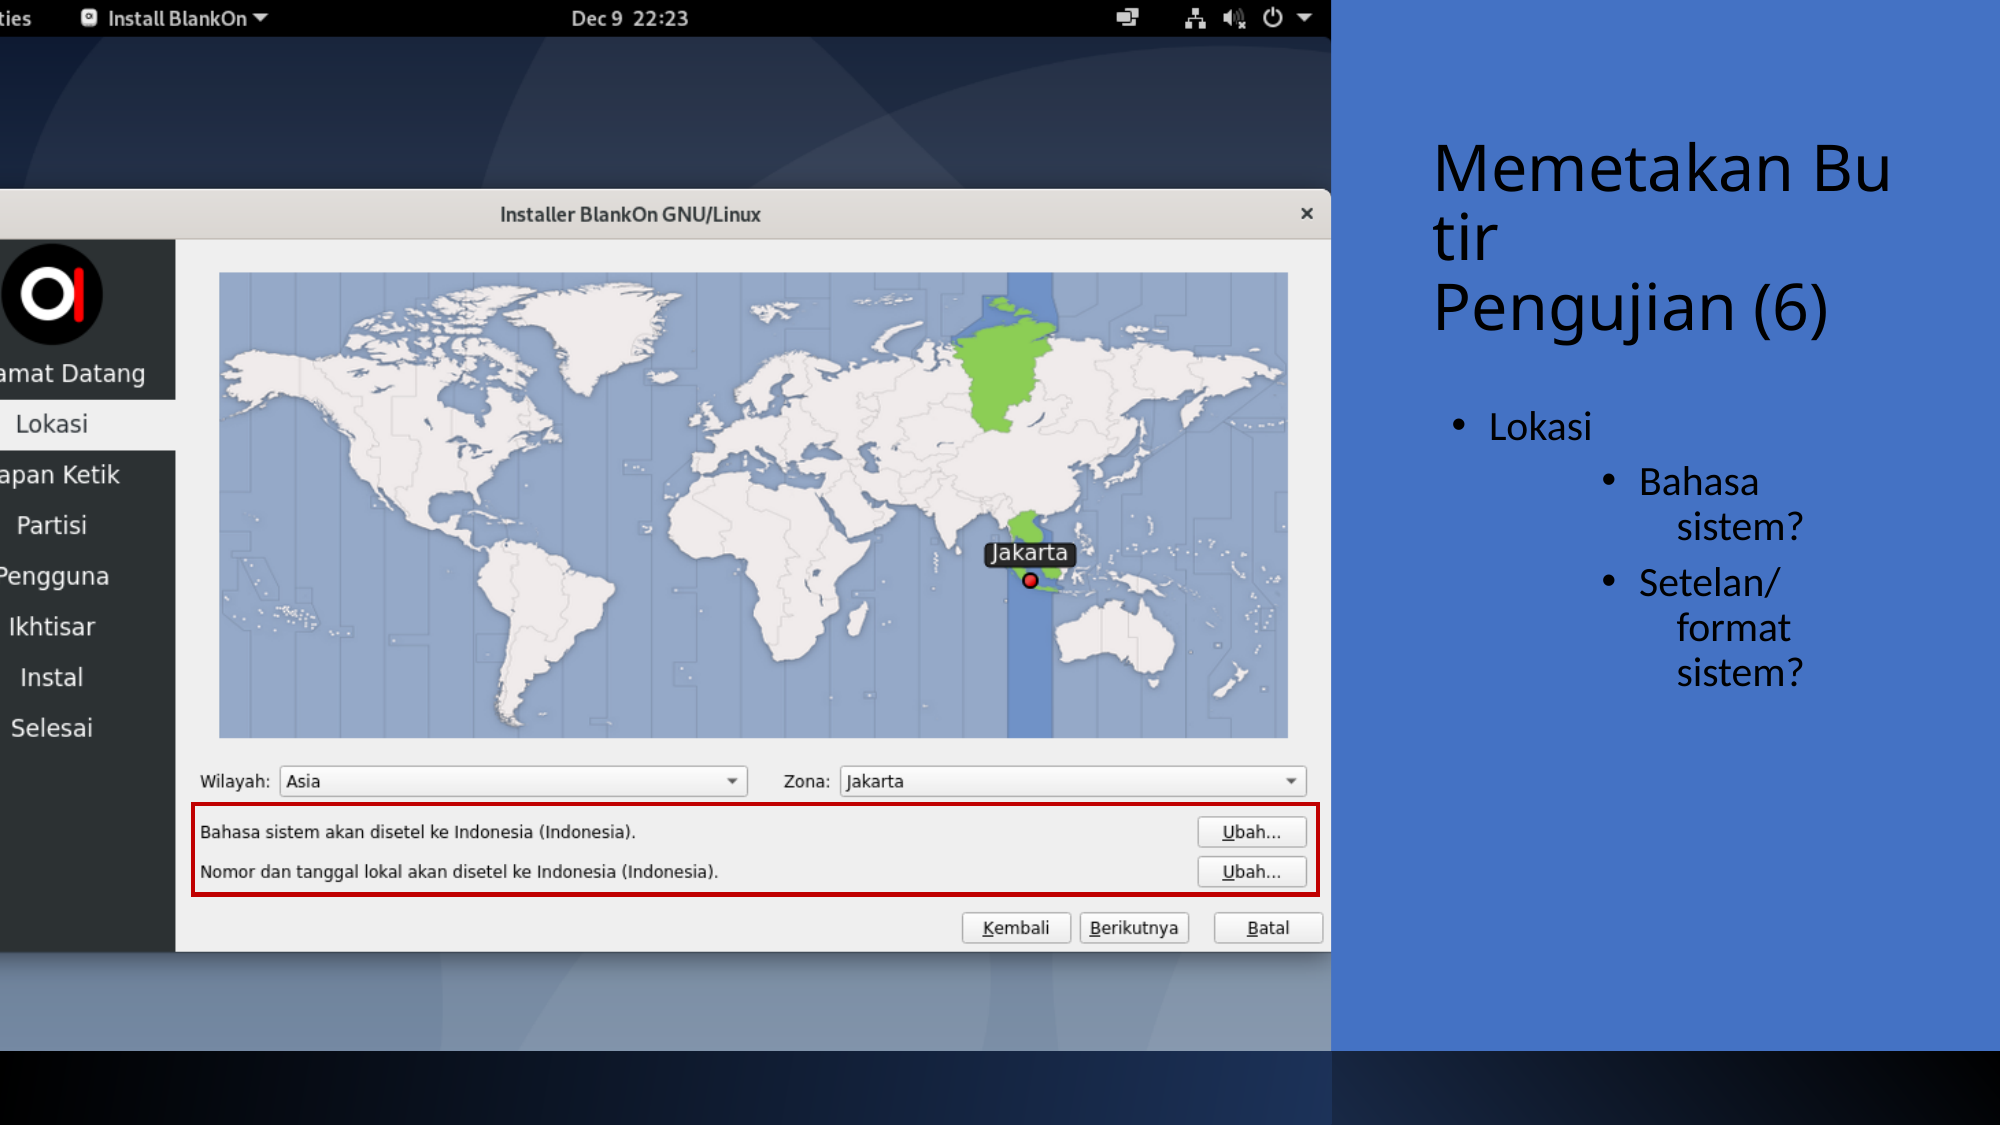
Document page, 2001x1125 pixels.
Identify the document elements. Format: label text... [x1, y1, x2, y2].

list Lokasi Bahasa sistem? Setelan/format sistem? [1417, 396, 1901, 978]
title Memetakan Butir Pengujian (6) [1417, 80, 1926, 352]
picture [0, 0, 1332, 1051]
text_box [0, 0, 2000, 1125]
